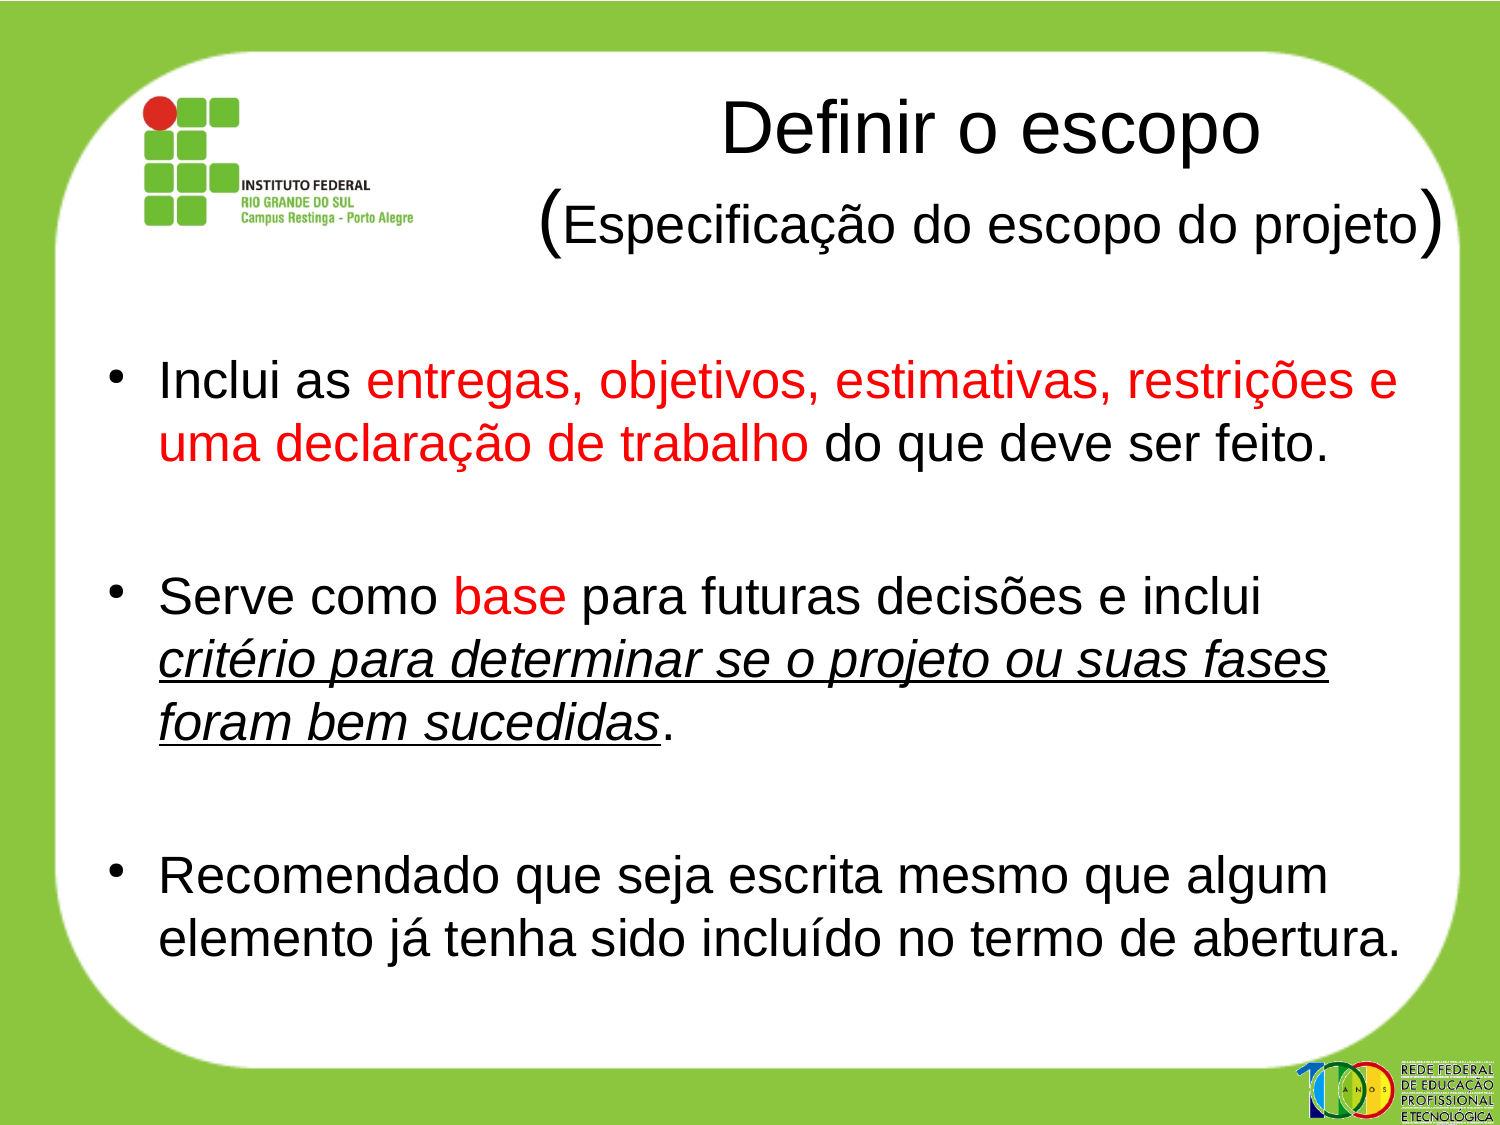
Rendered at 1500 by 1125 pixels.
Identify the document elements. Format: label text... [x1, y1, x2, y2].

title Definir o escopo (Especificação do escopo do projeto) [486, 70, 1500, 259]
picture [0, 1, 1500, 1125]
list Inclui as entregas, objetivos, estimativas, restrições e uma declaração de trabalho do que deve ser feito. Serve como base para futuras decisões e inclui critério para determinar se o projeto ou suas fases foram bem sucedidas. Recomendado que seja escrita mesmo que algum elemento já tenha sido incluído no termo de abertura. [75, 262, 1426, 1035]
